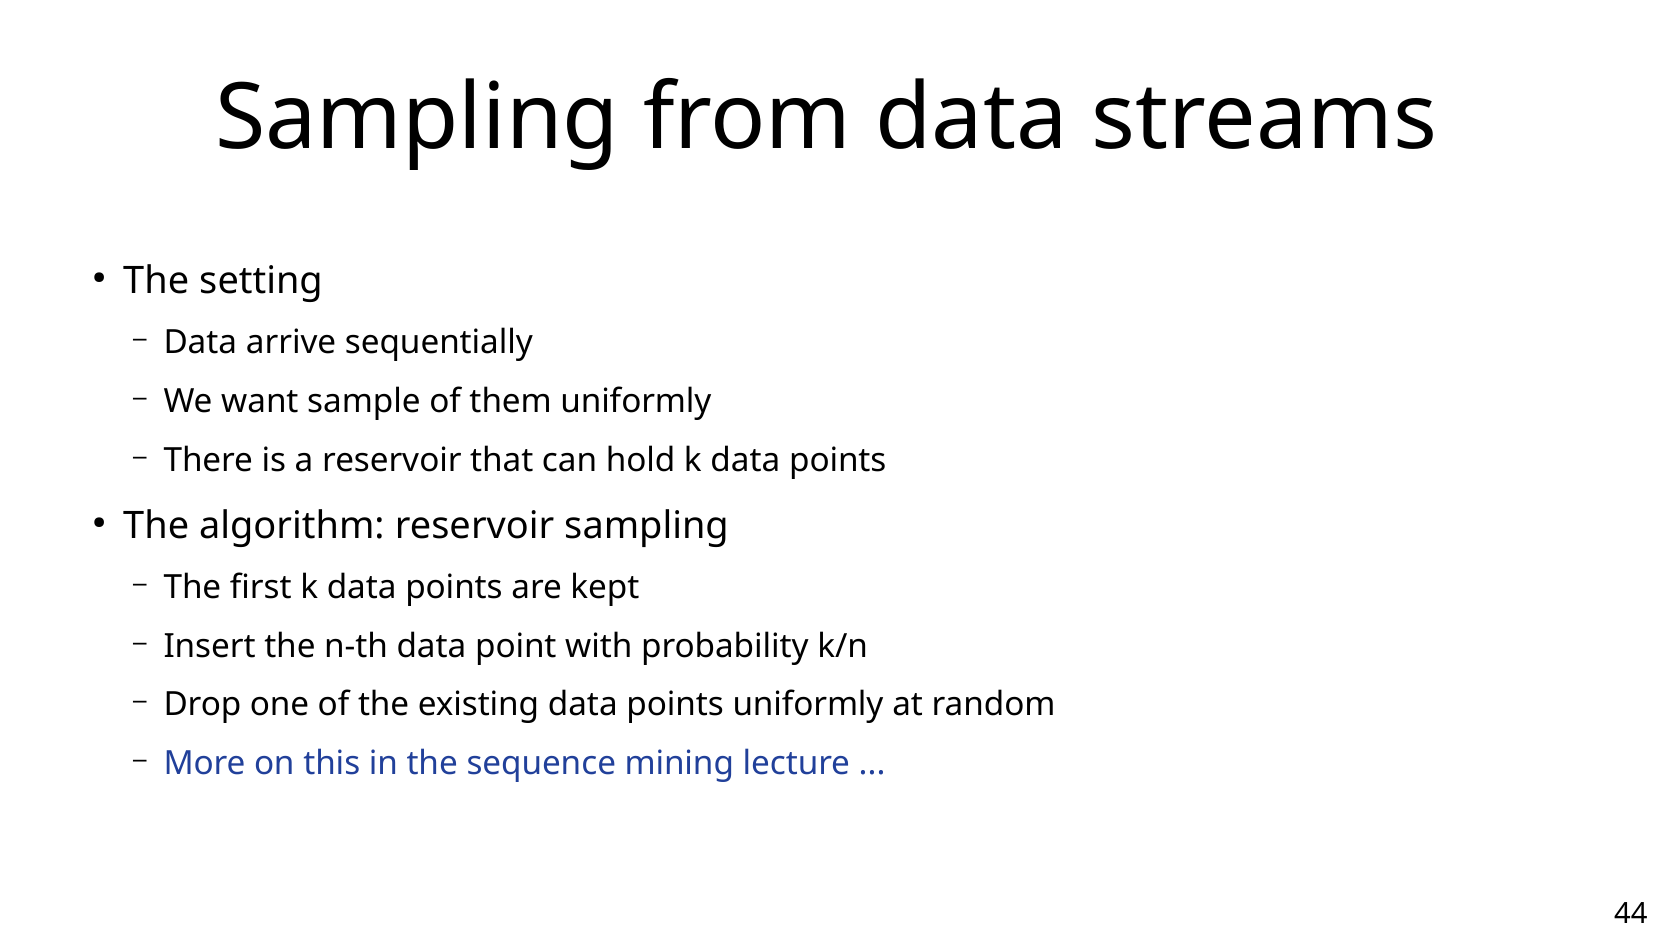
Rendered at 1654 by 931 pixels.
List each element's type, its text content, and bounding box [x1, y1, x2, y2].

list The setting Data arrive sequentially We want sample of them uniformly There is a reservoir that can hold k data points The algorithm: reservoir sampling The first k data points are kept Insert the n-th data point with probability k/n Drop one of the existing data points uniformly at random More on this in the sequence mining lecture ... [82, 253, 1571, 793]
title Sampling from data streams [82, 1, 1571, 226]
